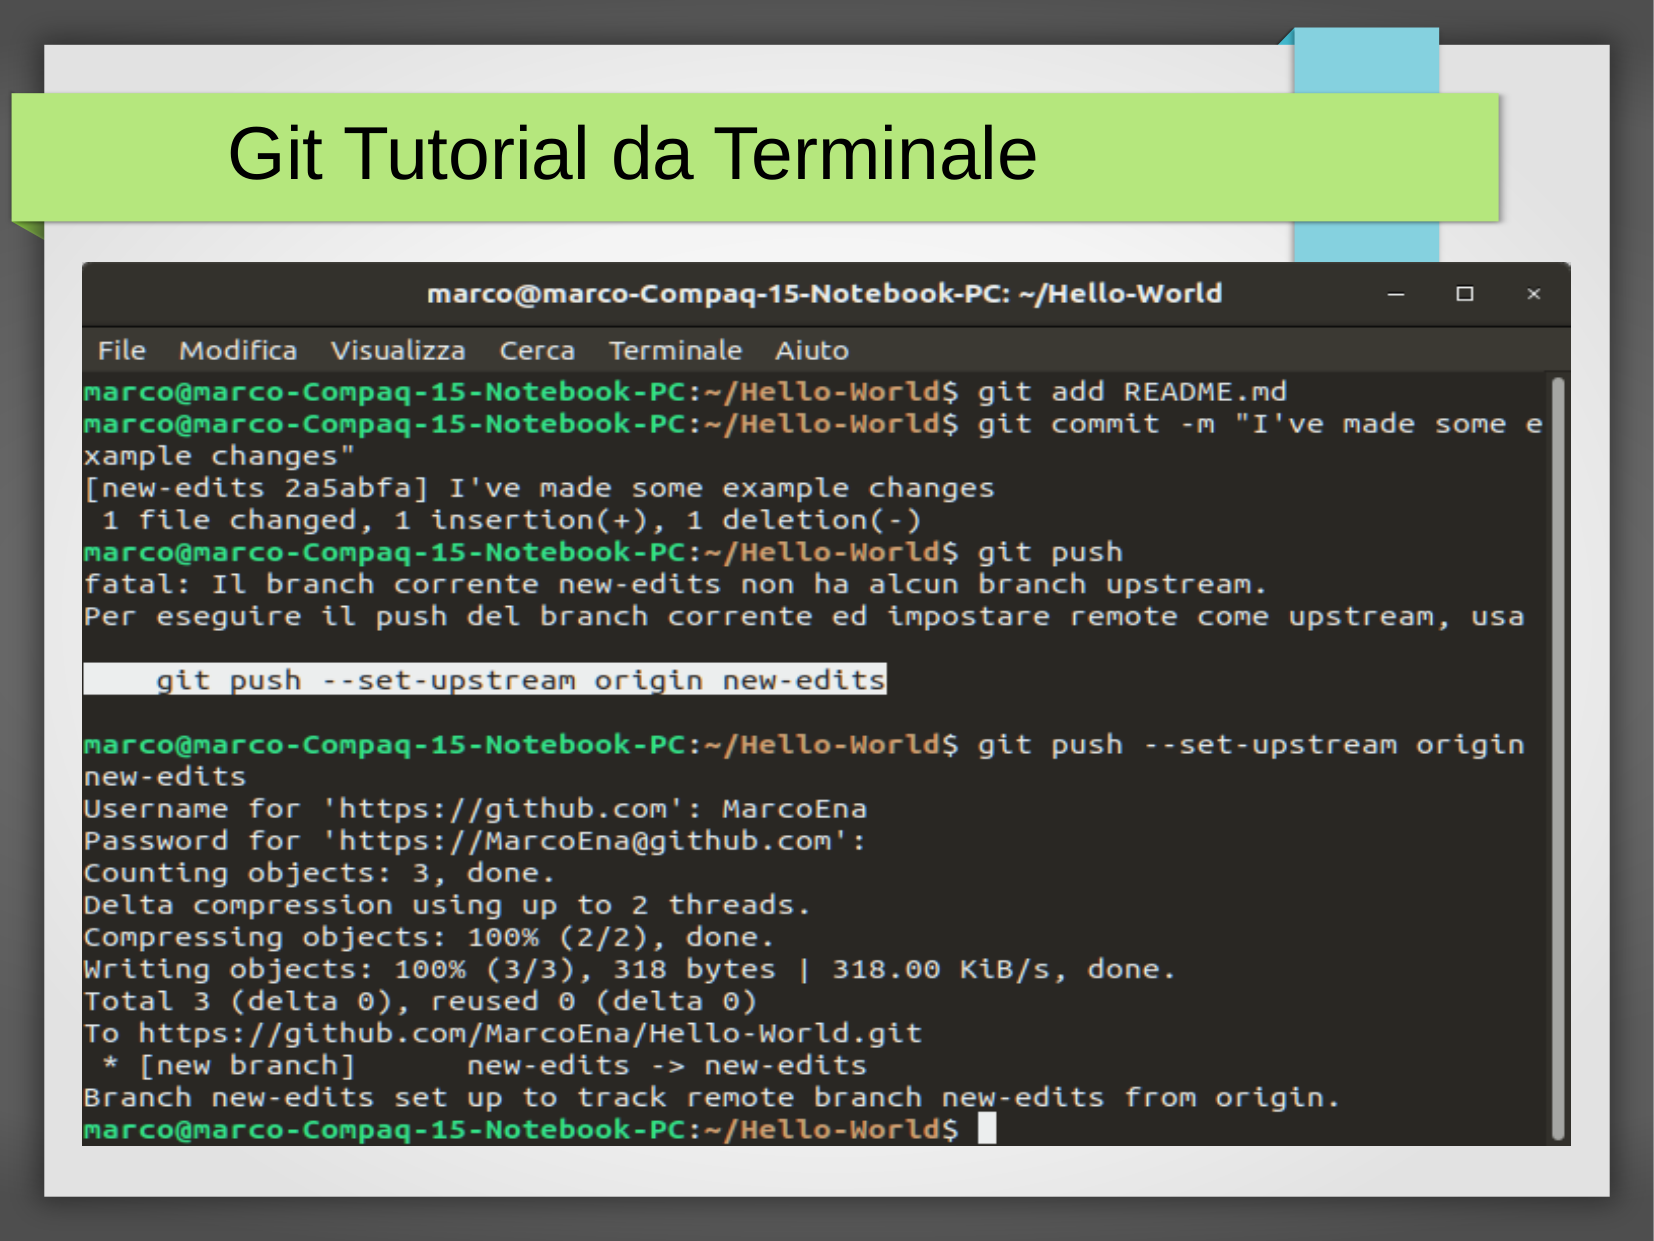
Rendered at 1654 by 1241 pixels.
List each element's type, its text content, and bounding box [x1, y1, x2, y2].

title Git Tutorial da Terminale [82, 94, 1264, 213]
picture [0, 0, 1654, 1241]
